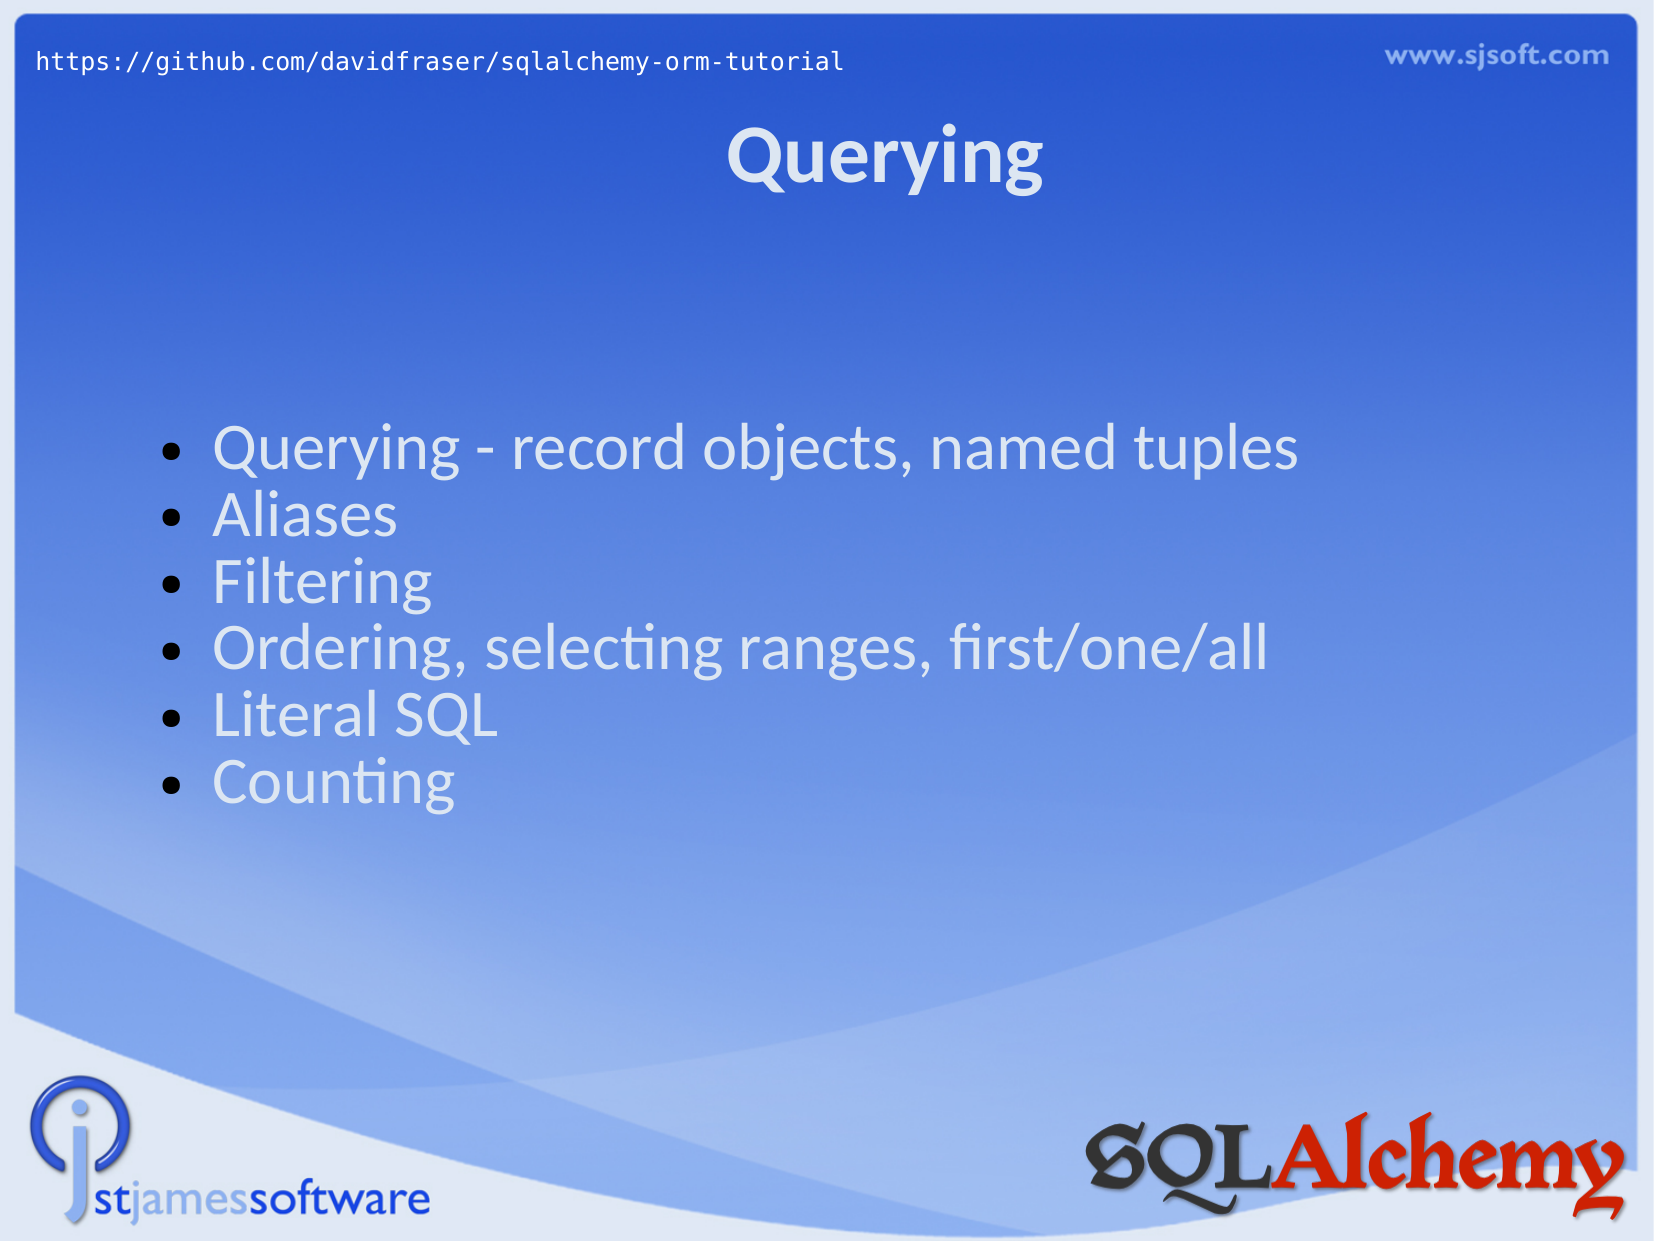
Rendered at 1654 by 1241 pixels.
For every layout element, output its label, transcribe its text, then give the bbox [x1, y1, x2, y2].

title Querying [141, 111, 1630, 213]
picture [0, 0, 1654, 1241]
subtitle Querying - record objects, named tuples Aliases Filtering Ordering, selecting ranges, first/one/all Literal SQL Counting [141, 375, 1630, 865]
